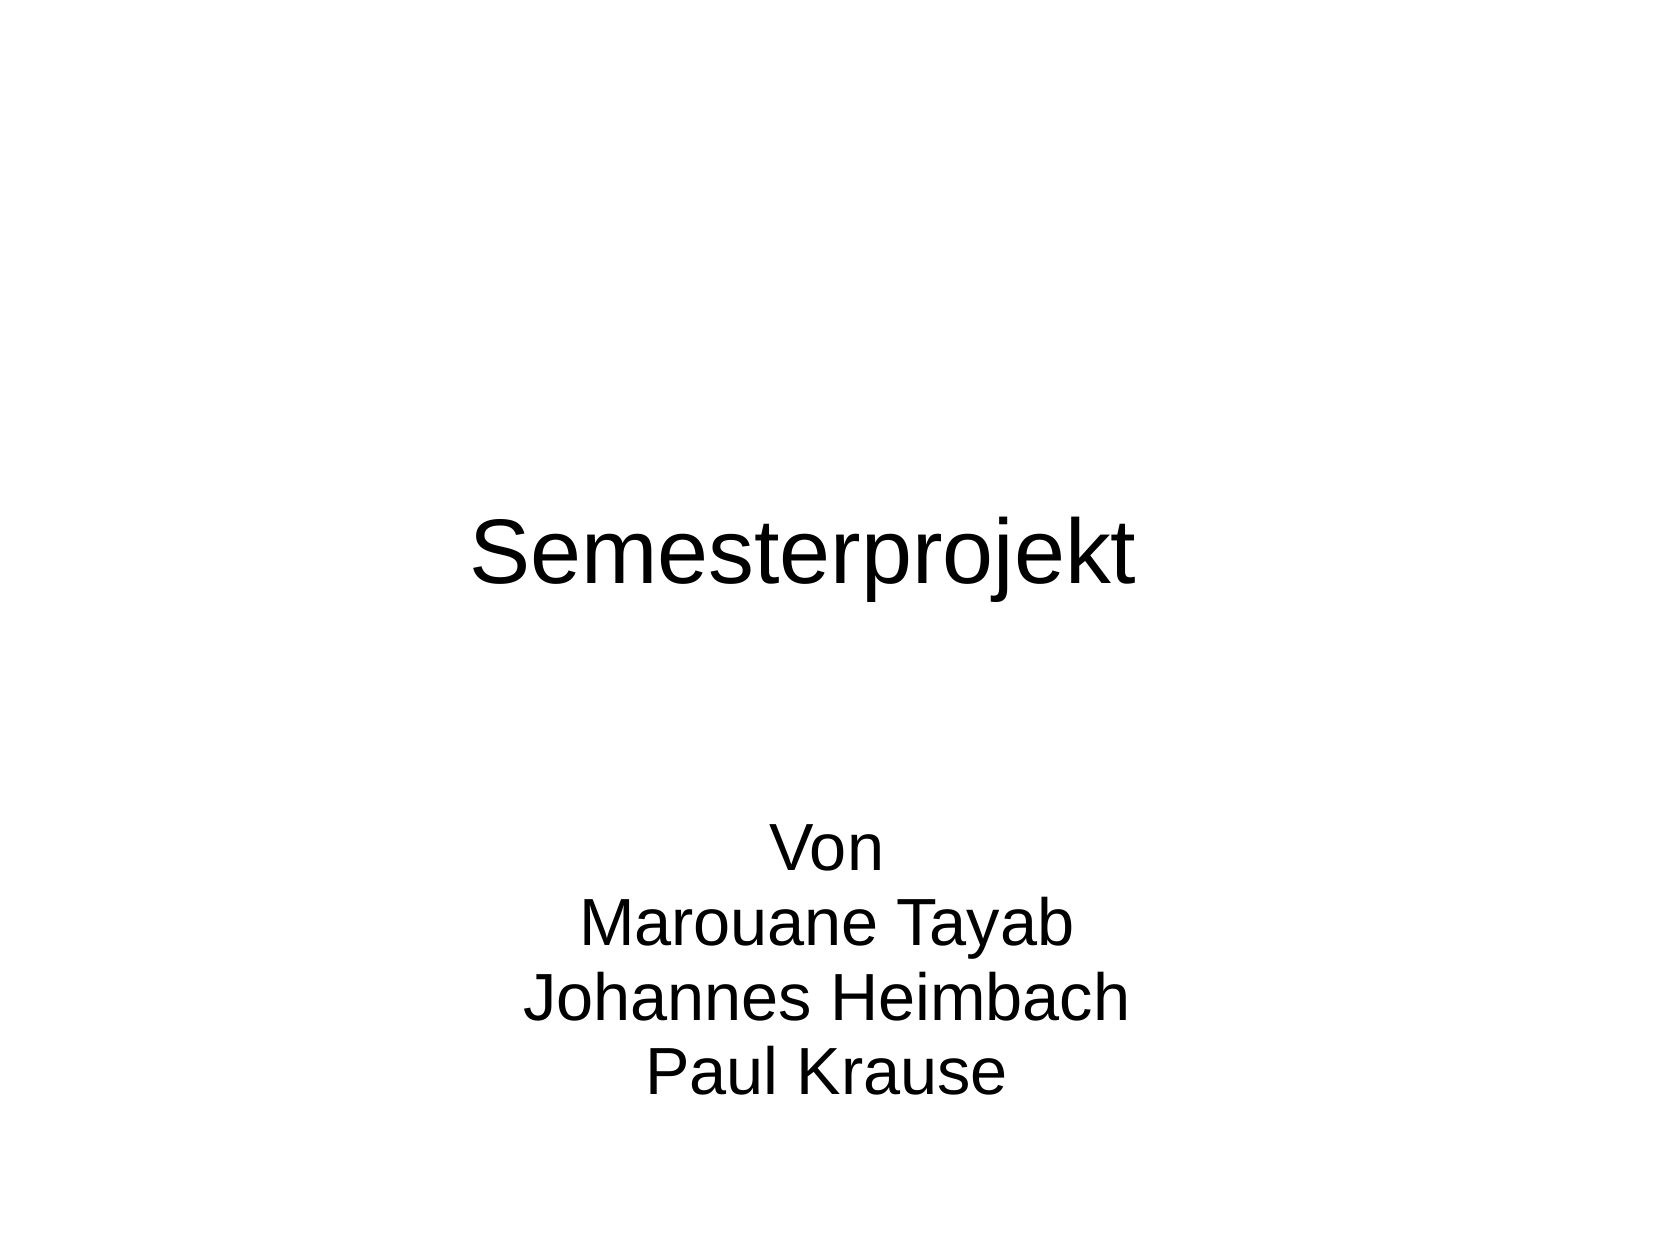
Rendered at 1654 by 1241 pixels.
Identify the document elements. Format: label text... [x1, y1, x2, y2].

title Semesterprojekt [59, 448, 1548, 656]
subtitle Von Marouane Tayab Johannes Heimbach Paul Krause [82, 720, 1571, 1199]
